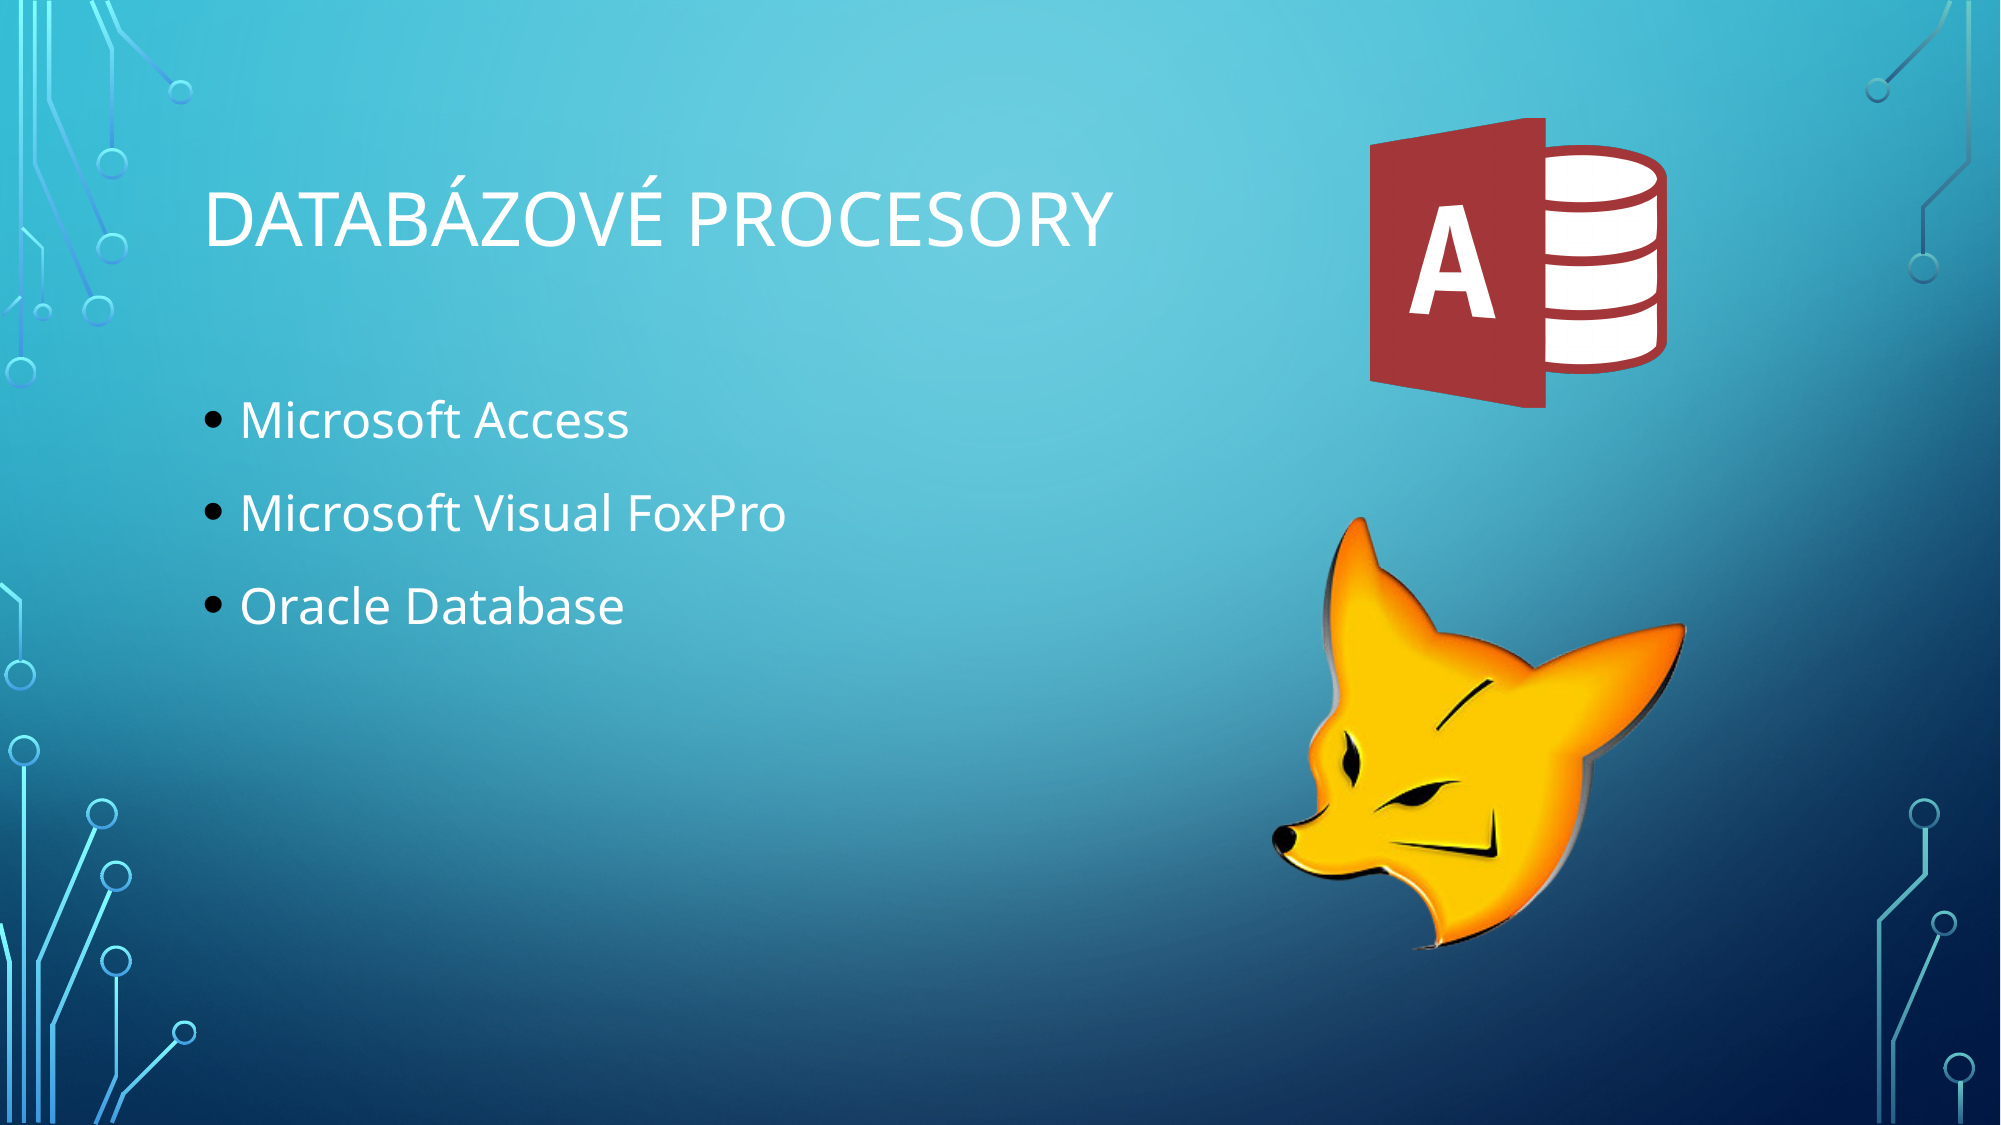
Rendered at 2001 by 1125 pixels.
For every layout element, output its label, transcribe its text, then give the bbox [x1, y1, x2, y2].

picture [1272, 517, 1687, 951]
list Microsoft Access Microsoft Visual FoxPro Oracle Database [187, 369, 1813, 951]
title Databázové procesory [187, 101, 1813, 344]
picture [1370, 118, 1667, 409]
